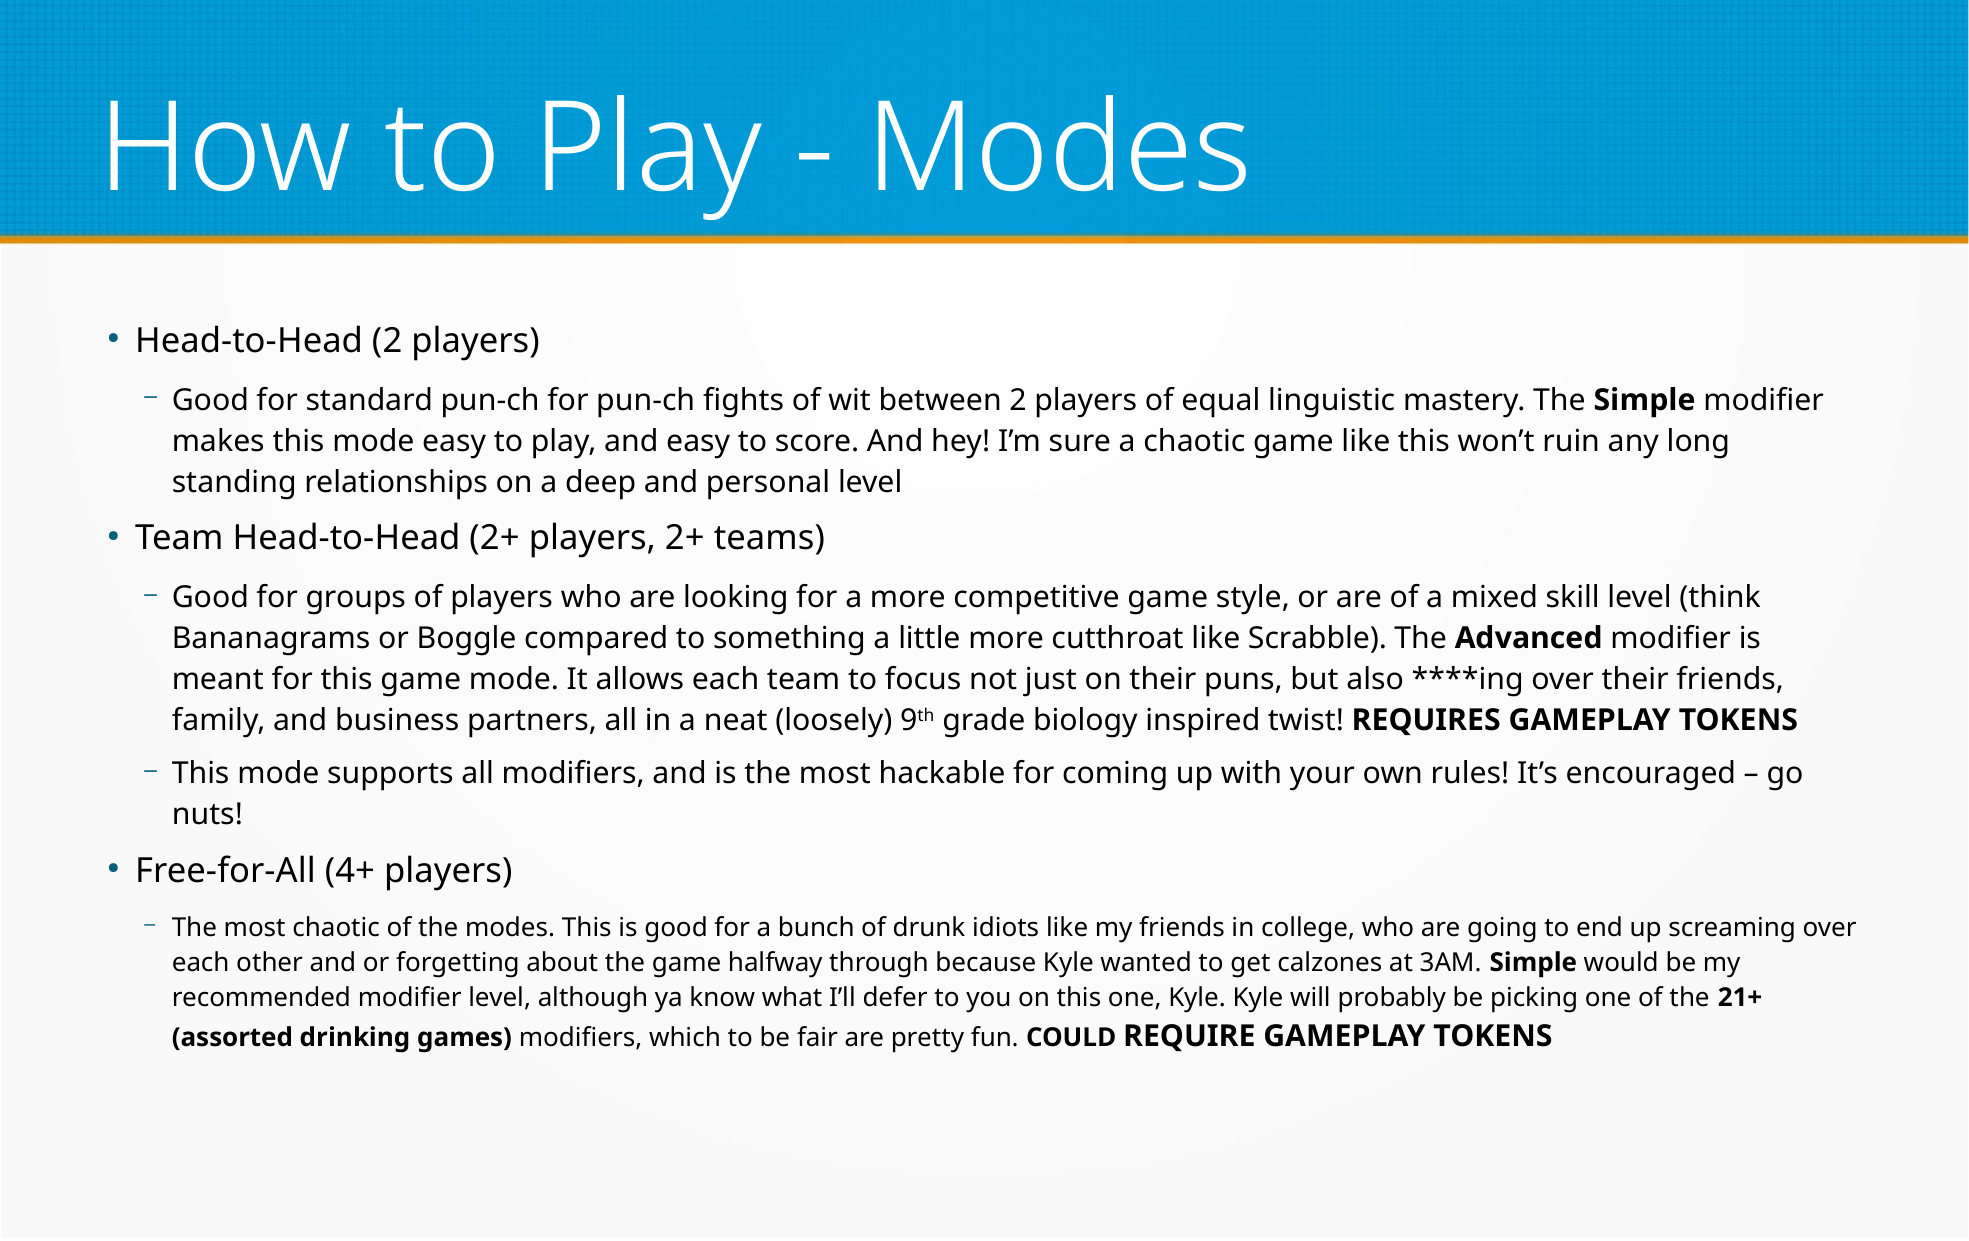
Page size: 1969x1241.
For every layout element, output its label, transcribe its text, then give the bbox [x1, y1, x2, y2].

picture [0, 233, 1969, 1241]
title How to Play - Modes [98, 19, 1870, 227]
list Head-to-Head (2 players) Good for standard pun-ch for pun-ch fights of wit between 2 players of equal linguistic mastery. The Simple modifier makes this mode easy to play, and easy to score. And hey! I’m sure a chaotic game like this won’t ruin any long standing relationships on a deep and personal level Team Head-to-Head (2+ players, 2+ teams) Good for groups of players who are looking for a more competitive game style, or are of a mixed skill level (think Bananagrams or Boggle compared to something a little more cutthroat like Scrabble). The Advanced modifier is meant for this game mode. It allows each team to focus not just on their puns, but also ****ing over their friends, family, and business partners, all in a neat (loosely) 9th grade biology inspired twist! REQUIRES GAMEPLAY TOKENS This mode supports all modifiers, and is the most hackable for coming up with your own rules! It’s encouraged – go nuts! Free-for-All (4+ players) The most chaotic of the modes. This is good for a bunch of drunk idiots like my friends in college, who are going to end up screaming over each other and or forgetting about the game halfway through because Kyle wanted to get calzones at 3AM. Simple would be my recommended modifier level, although ya know what I’ll defer to you on this one, Kyle. Kyle will probably be picking one of the 21+ (assorted drinking games) modifiers, which to be fair are pretty fun. COULD REQUIRE GAMEPLAY TOKENS [98, 315, 1861, 1081]
